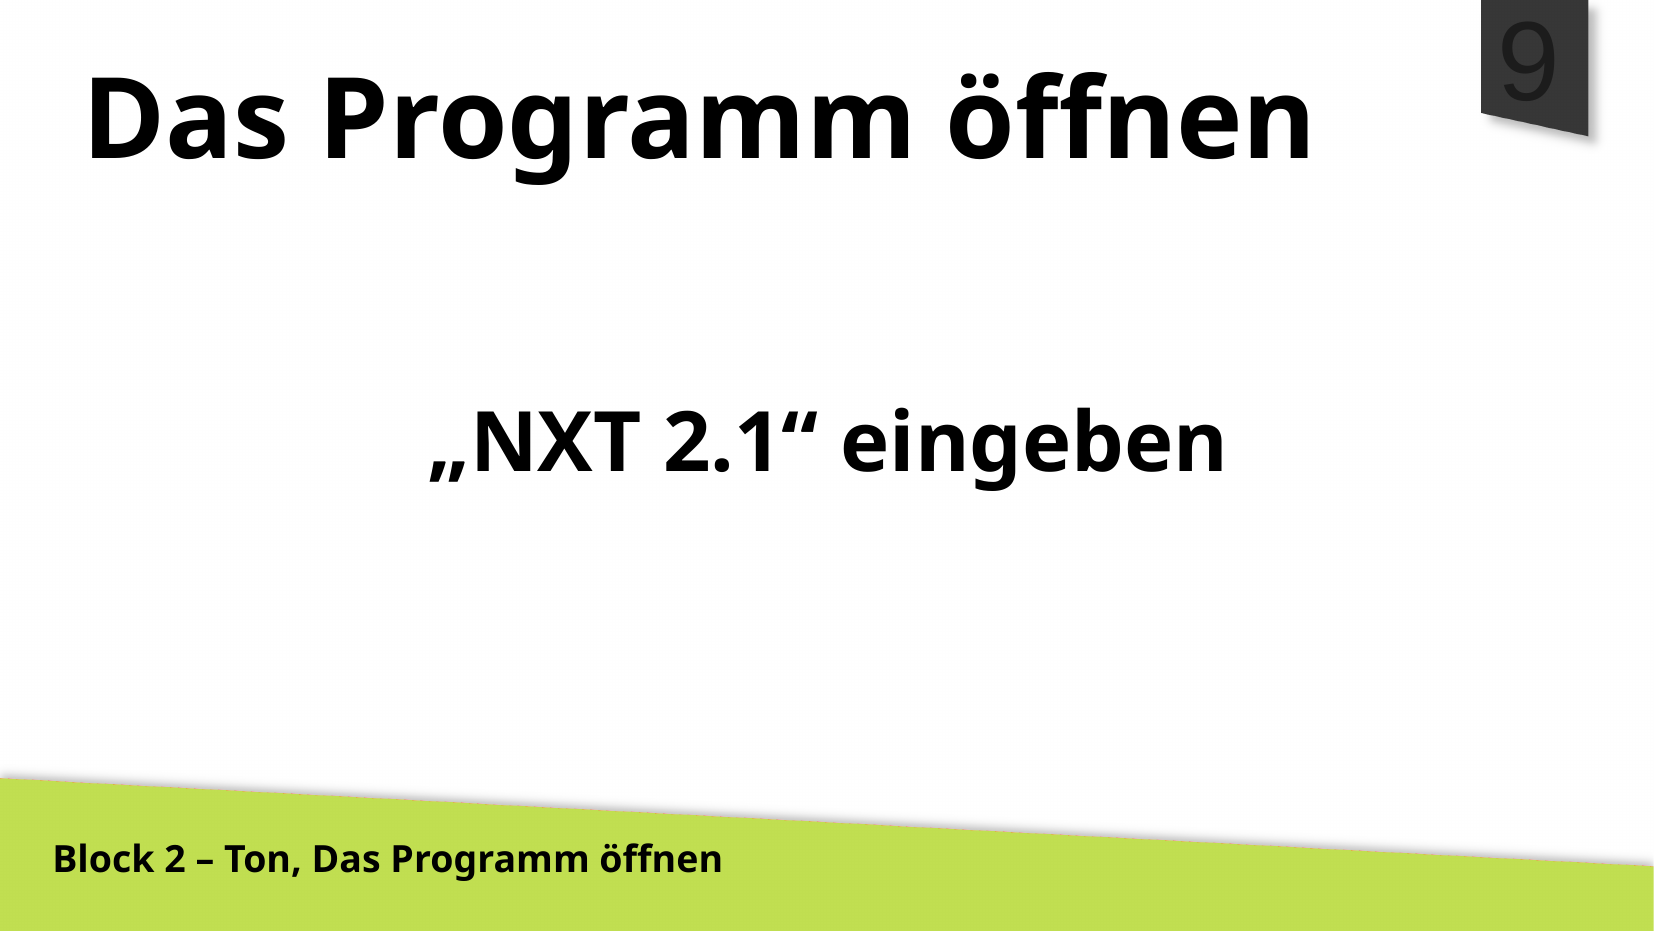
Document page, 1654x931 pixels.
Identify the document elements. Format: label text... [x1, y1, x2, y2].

text_box <Foliennummer> [900, 0, 1576, 132]
text_box „NXT 2.1“ eingeben [412, 375, 1388, 563]
text_box Block 2 – Ton, Das Programm öffnen [37, 825, 863, 901]
picture [0, 0, 1654, 931]
title Das Programm öffnen [82, 37, 1463, 193]
